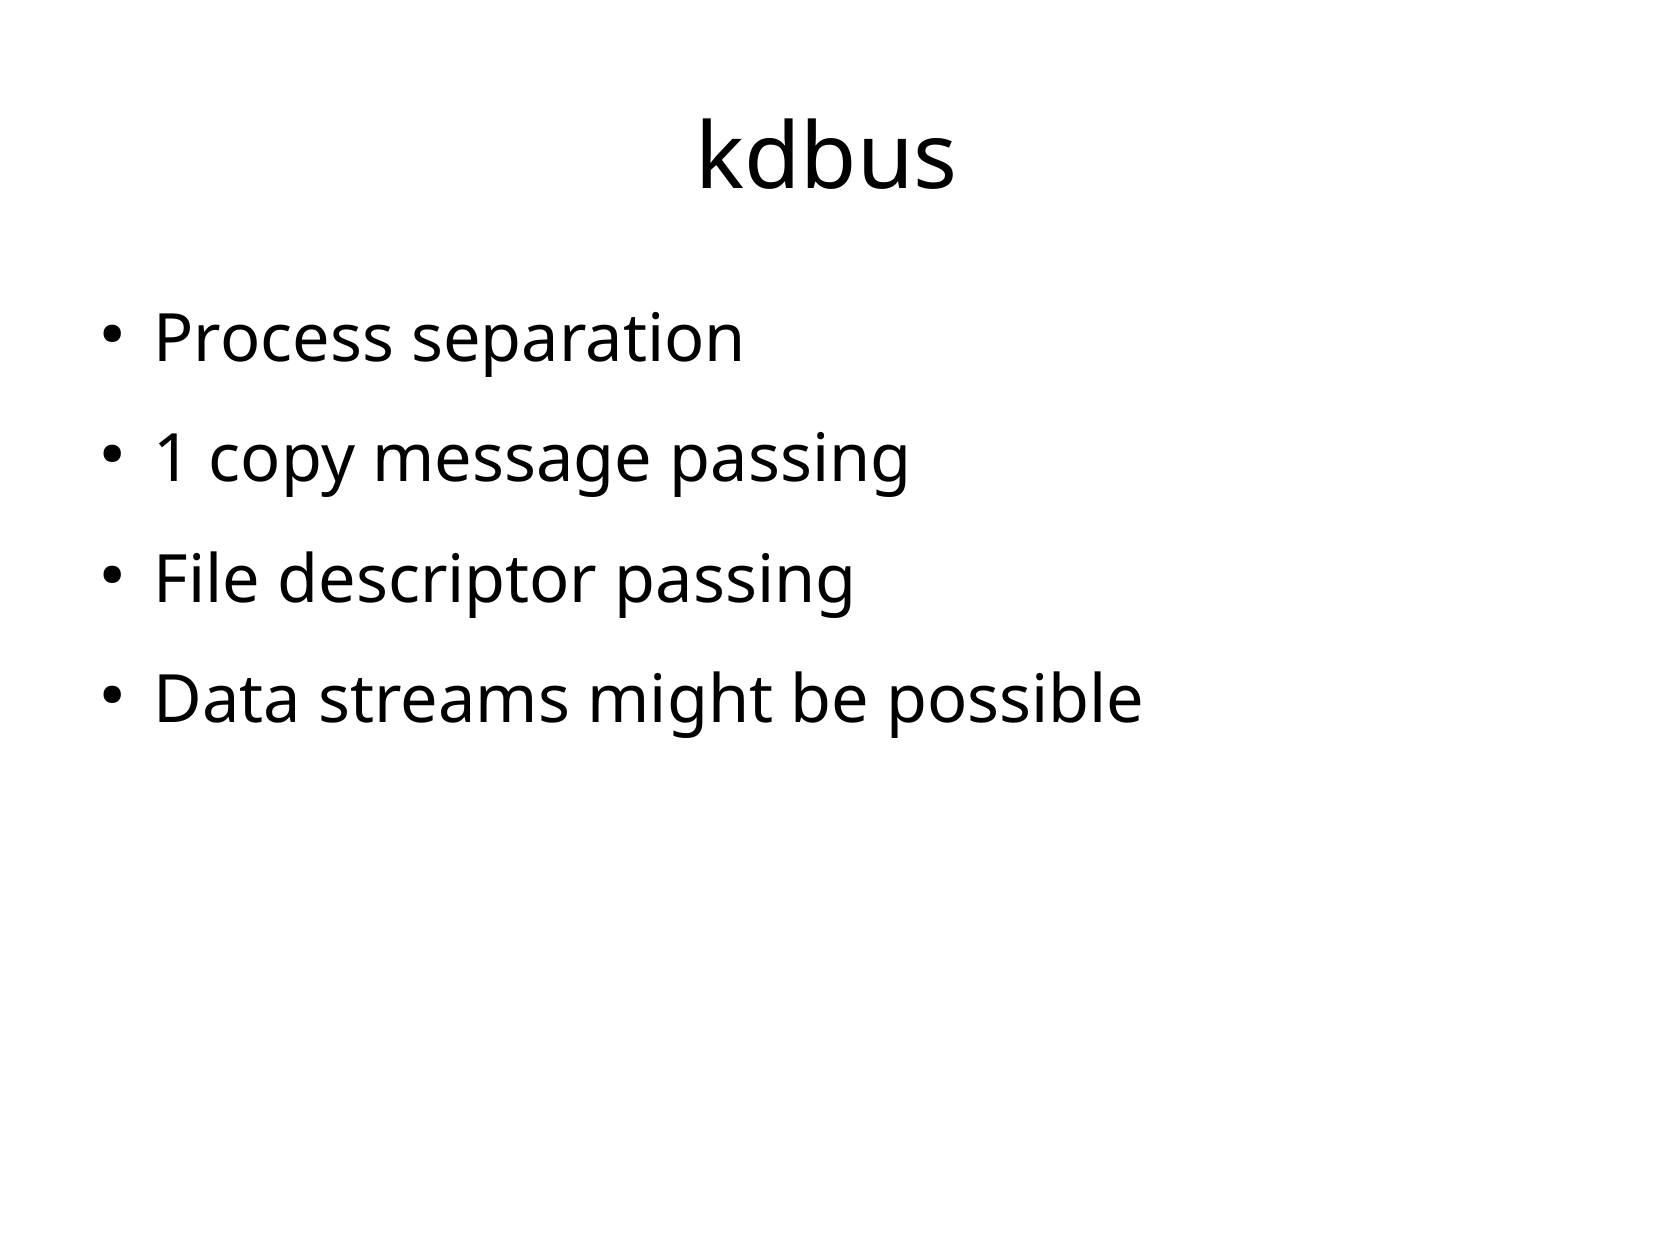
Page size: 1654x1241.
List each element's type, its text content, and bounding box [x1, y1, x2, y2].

list Process separation 1 copy message passing File descriptor passing Data streams might be possible [82, 290, 1538, 1010]
title kdbus [82, 49, 1571, 257]
